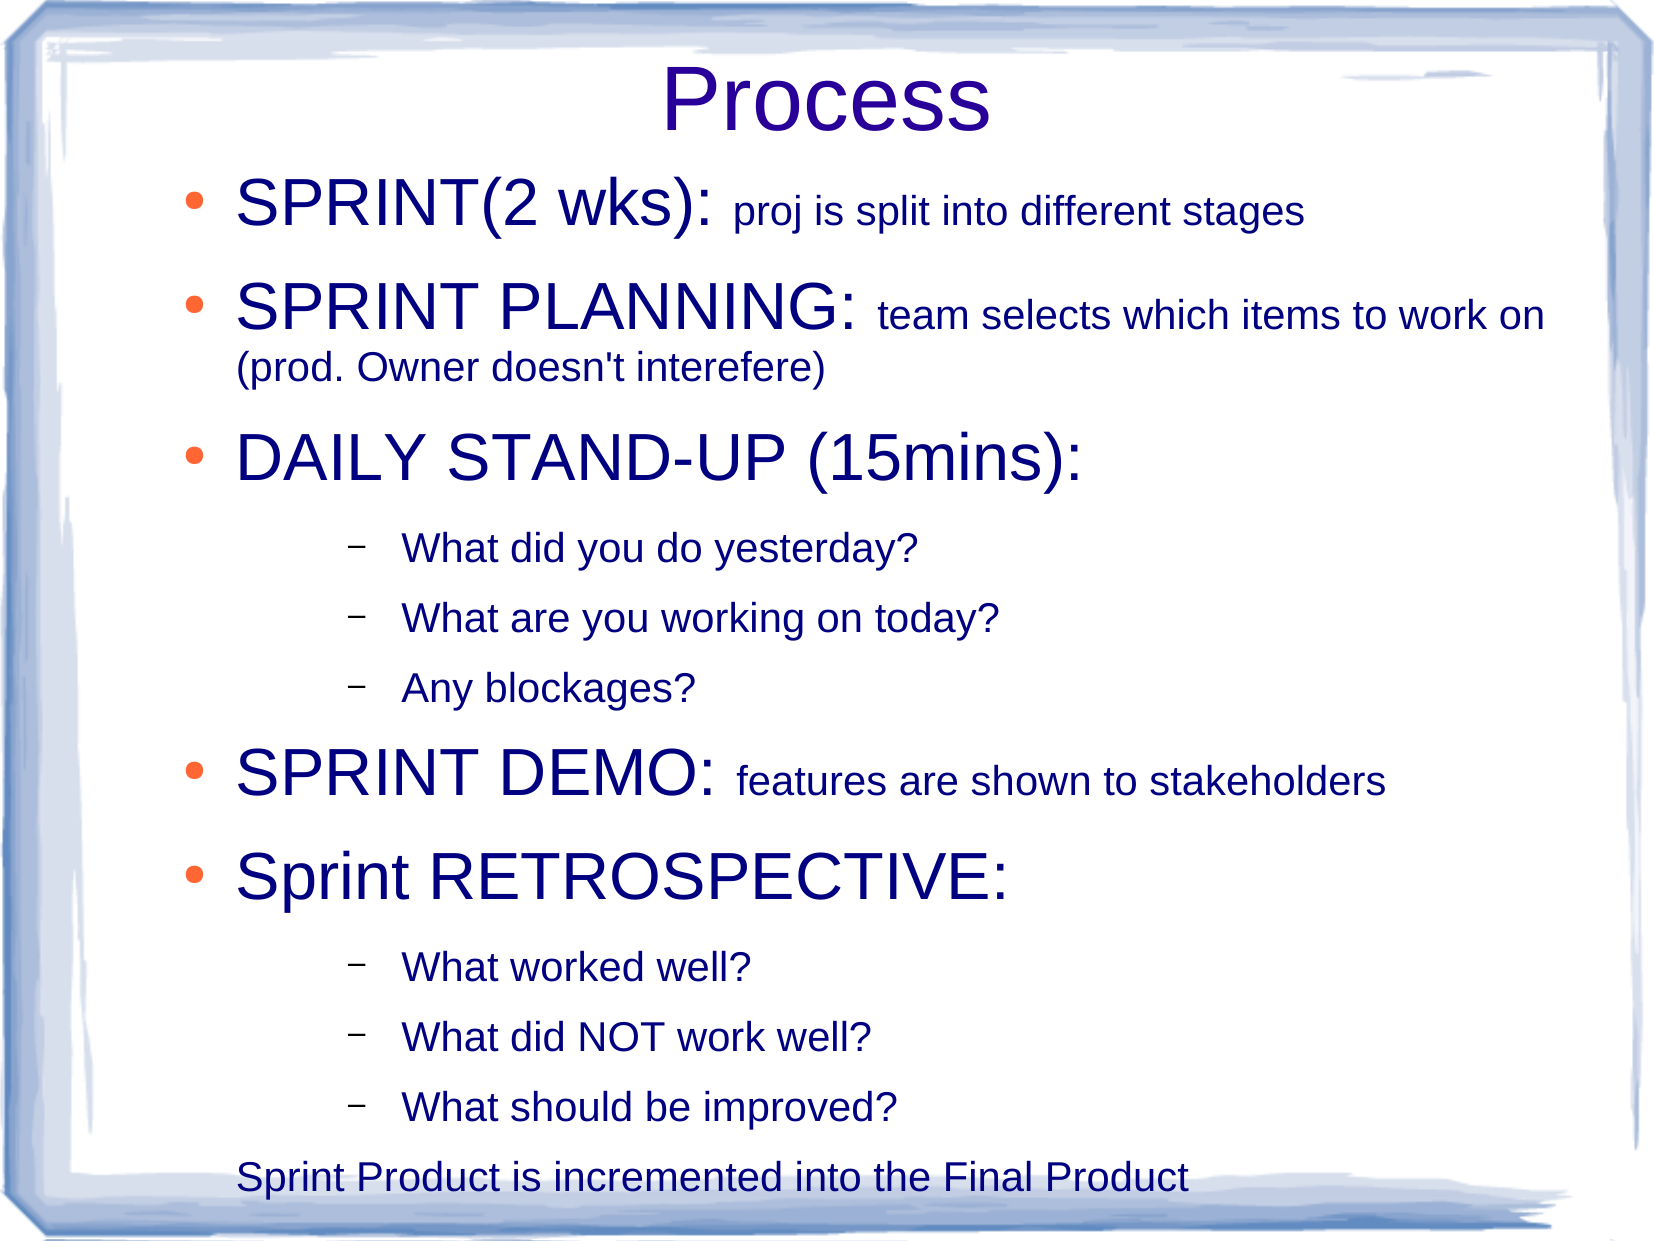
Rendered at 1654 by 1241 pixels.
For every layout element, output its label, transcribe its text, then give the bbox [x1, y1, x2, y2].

title Process [82, 32, 1571, 166]
picture [0, 0, 1654, 1241]
list SPRINT(2 wks): proj is split into different stages SPRINT PLANNING: team selects which items to work on (prod. Owner doesn't interefere) DAILY STAND-UP (15mins): What did you do yesterday? What are you working on today? Any blockages? SPRINT DEMO: features are shown to stakeholders Sprint RETROSPECTIVE: What worked well? What did NOT work well? What should be improved? Sprint Product is incremented into the Final Product [165, 165, 1618, 1203]
